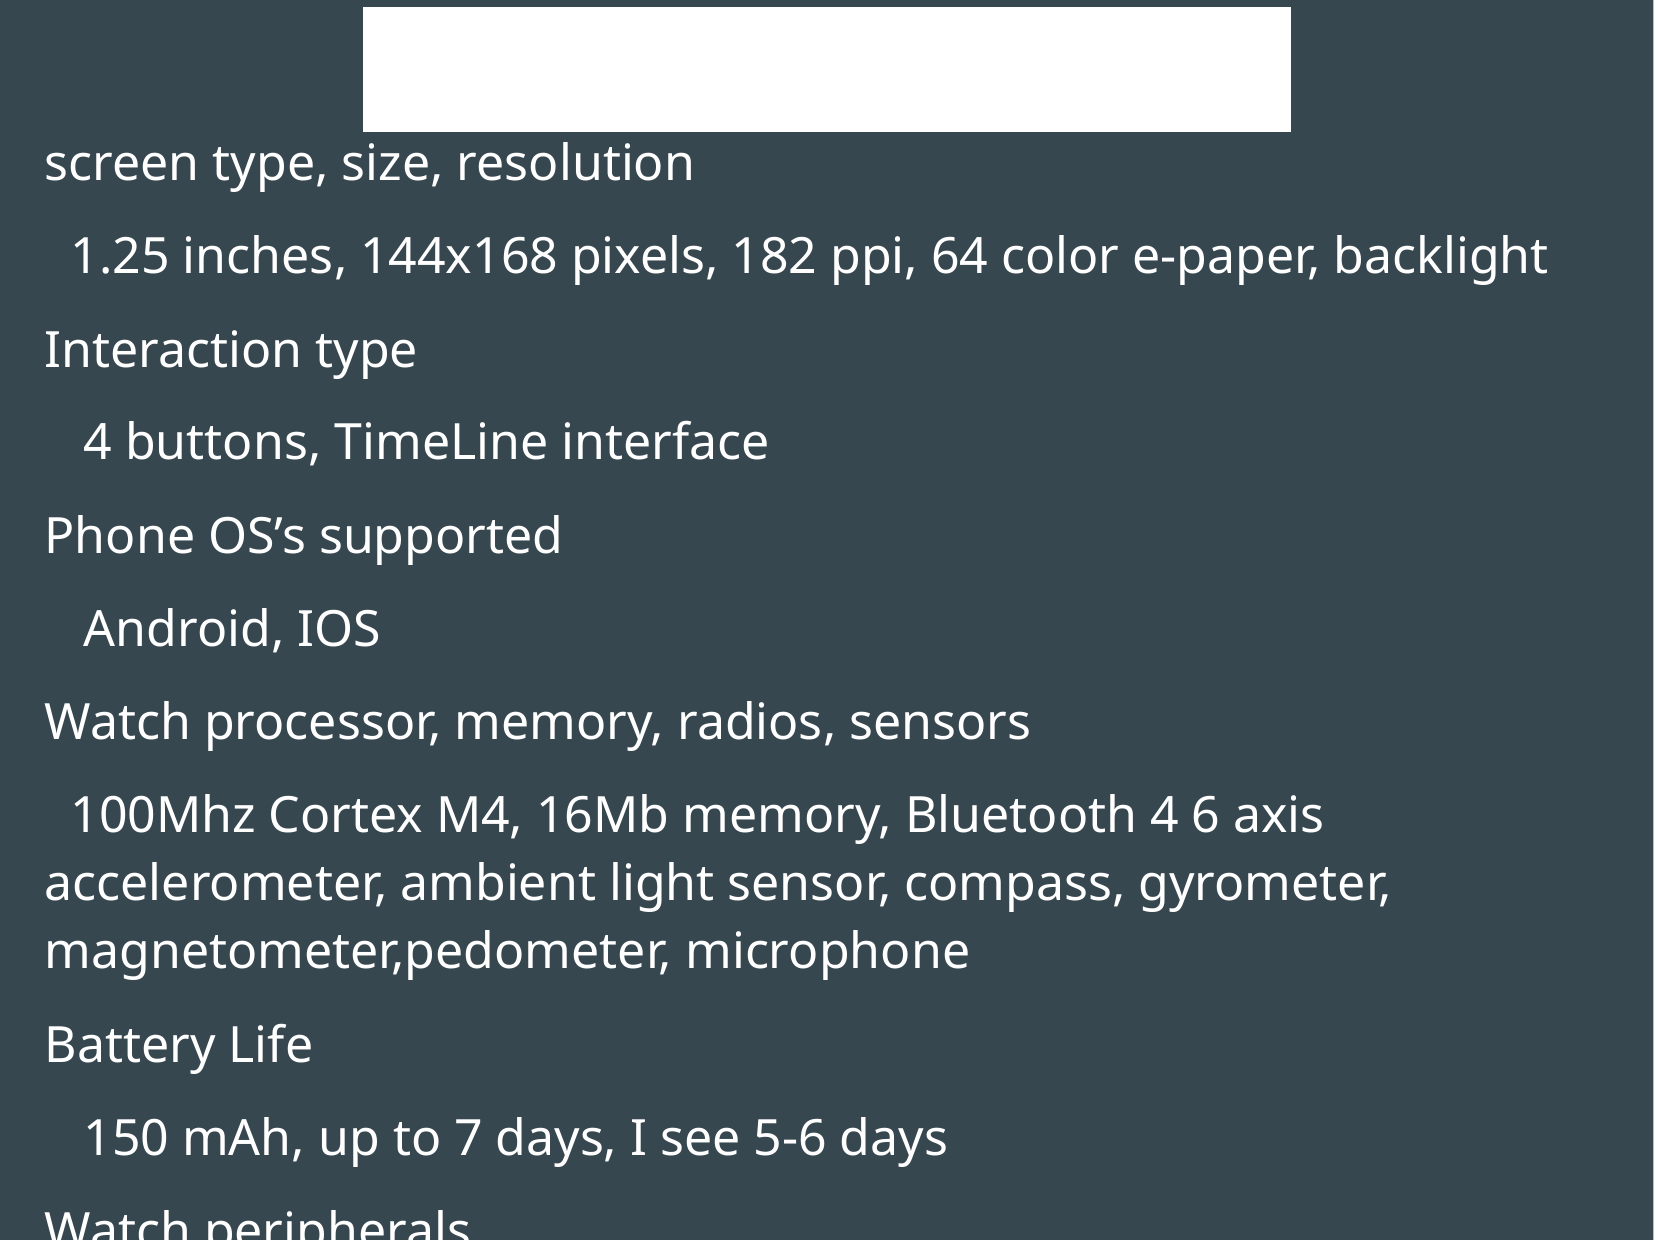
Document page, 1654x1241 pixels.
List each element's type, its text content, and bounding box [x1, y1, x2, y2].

text_box screen type, size, resolution 1.25 inches, 144x168 pixels, 182 ppi, 64 color e-paper, backlight Interaction type 4 buttons, TimeLine interface Phone OS’s supported Android, IOS Watch processor, memory, radios, sensors 100Mhz Cortex M4, 16Mb memory, Bluetooth 4 6 axis accelerometer, ambient light sensor, compass, gyrometer, magnetometer,pedometer, microphone Battery Life 150 mAh, up to 7 days, I see 5-6 days Watch peripherals Watch strap connects to watch, more battery, sensors, open specs [30, 120, 1654, 1241]
title Pebble Time Features [82, 0, 1571, 120]
